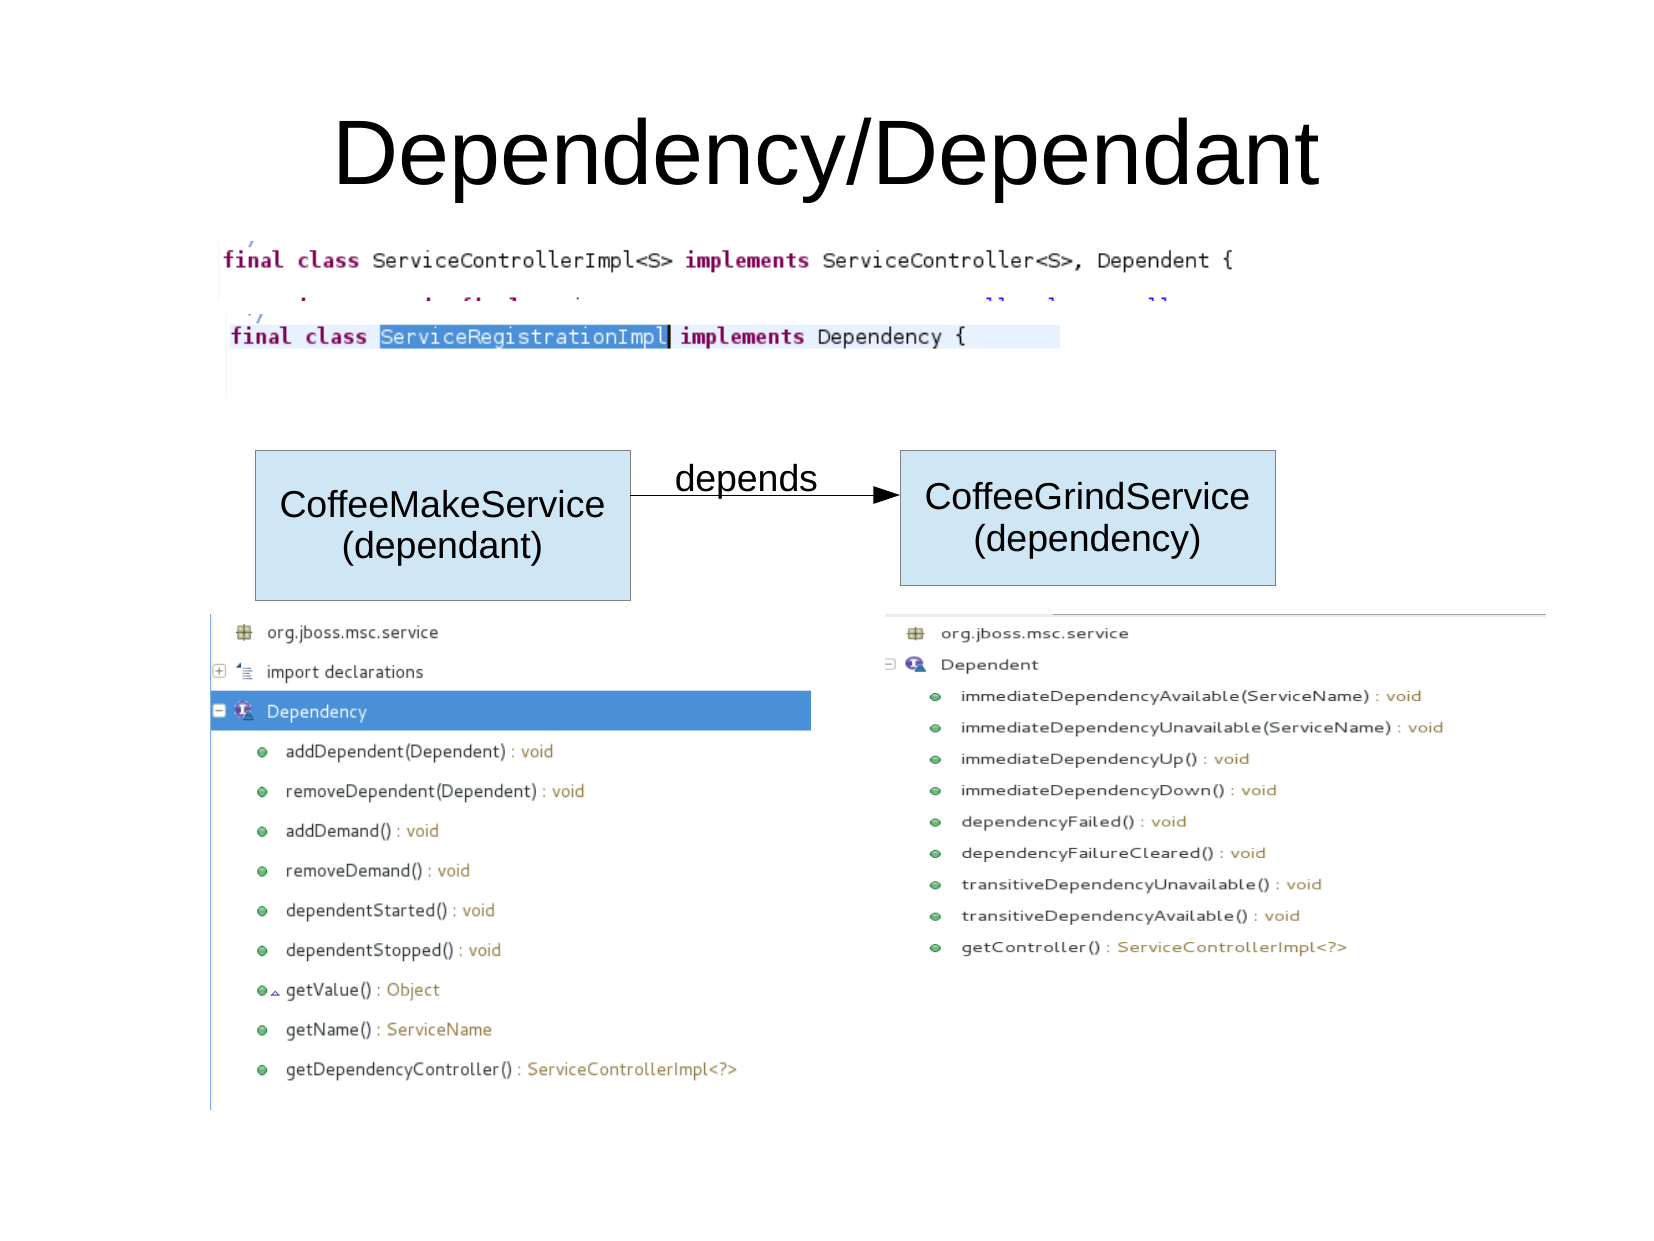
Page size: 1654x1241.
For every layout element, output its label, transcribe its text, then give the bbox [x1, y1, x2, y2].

text_box depends [660, 450, 856, 507]
text_box CoffeeGrindService (dependency) [900, 450, 1276, 586]
picture [210, 241, 1332, 301]
text_box CoffeeMakeService (dependant) [255, 450, 631, 601]
picture [885, 614, 1546, 1021]
title Dependency/Dependant [82, 49, 1571, 257]
picture [210, 614, 811, 1111]
picture [210, 314, 1060, 398]
